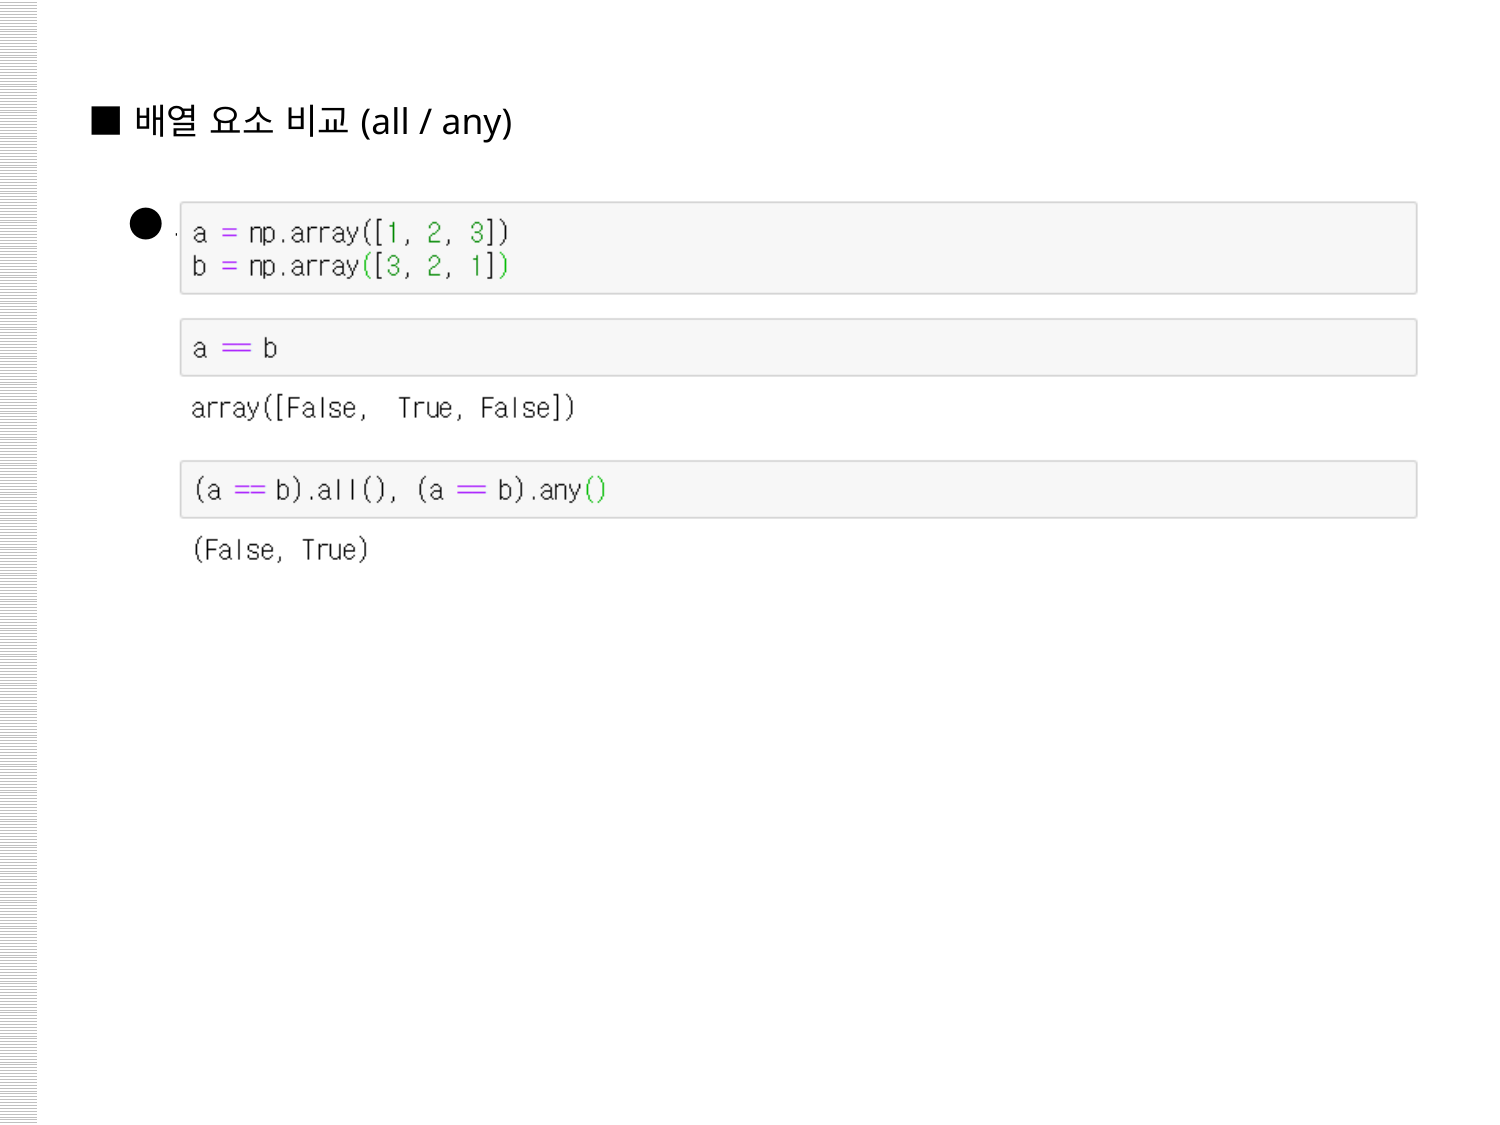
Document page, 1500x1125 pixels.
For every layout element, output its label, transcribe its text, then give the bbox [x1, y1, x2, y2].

picture [177, 197, 1421, 582]
text_box ■ 배열 요소 비교 (all / any) ● 모든 요소 또는 일부 요소의 조건 만족 여부 확인 [73, 33, 1453, 990]
